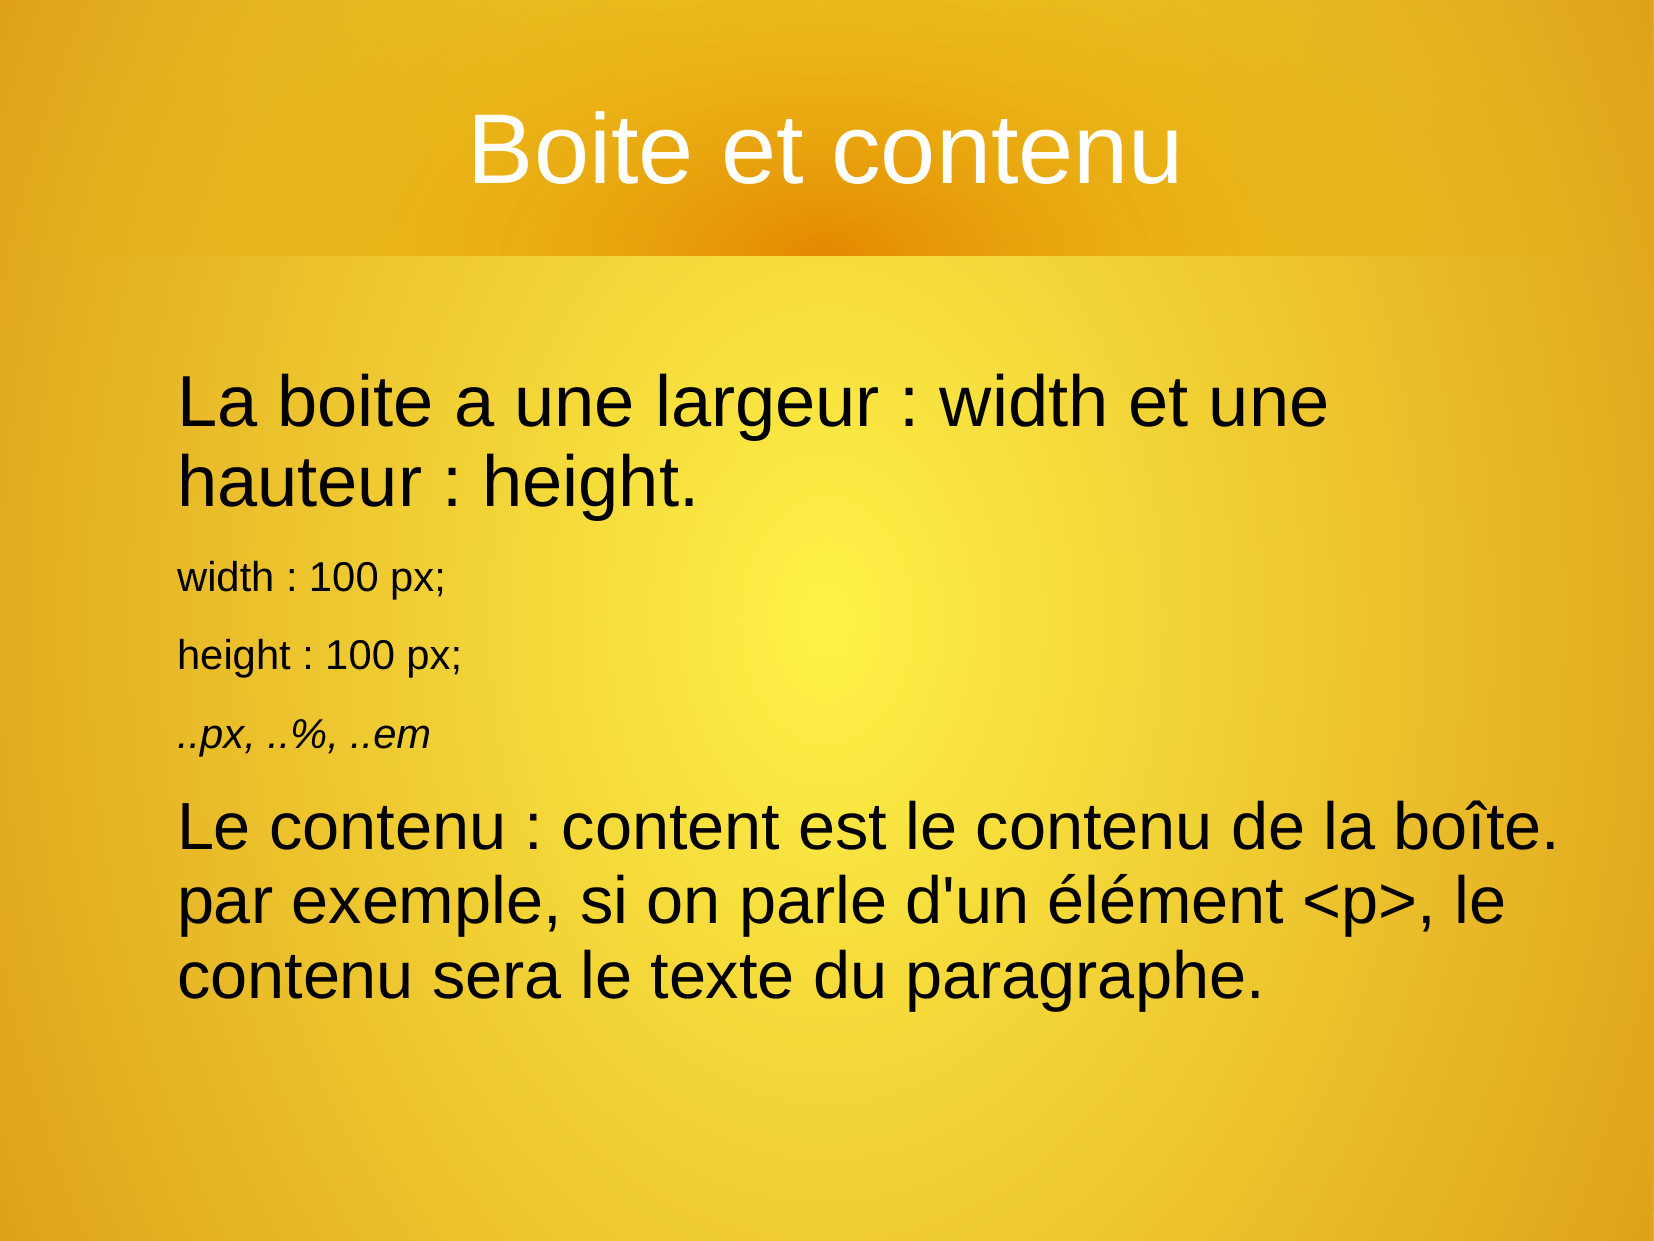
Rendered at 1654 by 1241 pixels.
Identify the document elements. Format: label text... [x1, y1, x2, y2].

list La boite a une largeur : width et une hauteur : height. width : 100 px; height : 100 px; ..px, ..%, ..em Le contenu : content est le contenu de la boîte. par exemple, si on parle d'un élément <p>, le contenu sera le texte du paragraphe. [106, 248, 1595, 1158]
title Boite et contenu [82, 47, 1571, 252]
